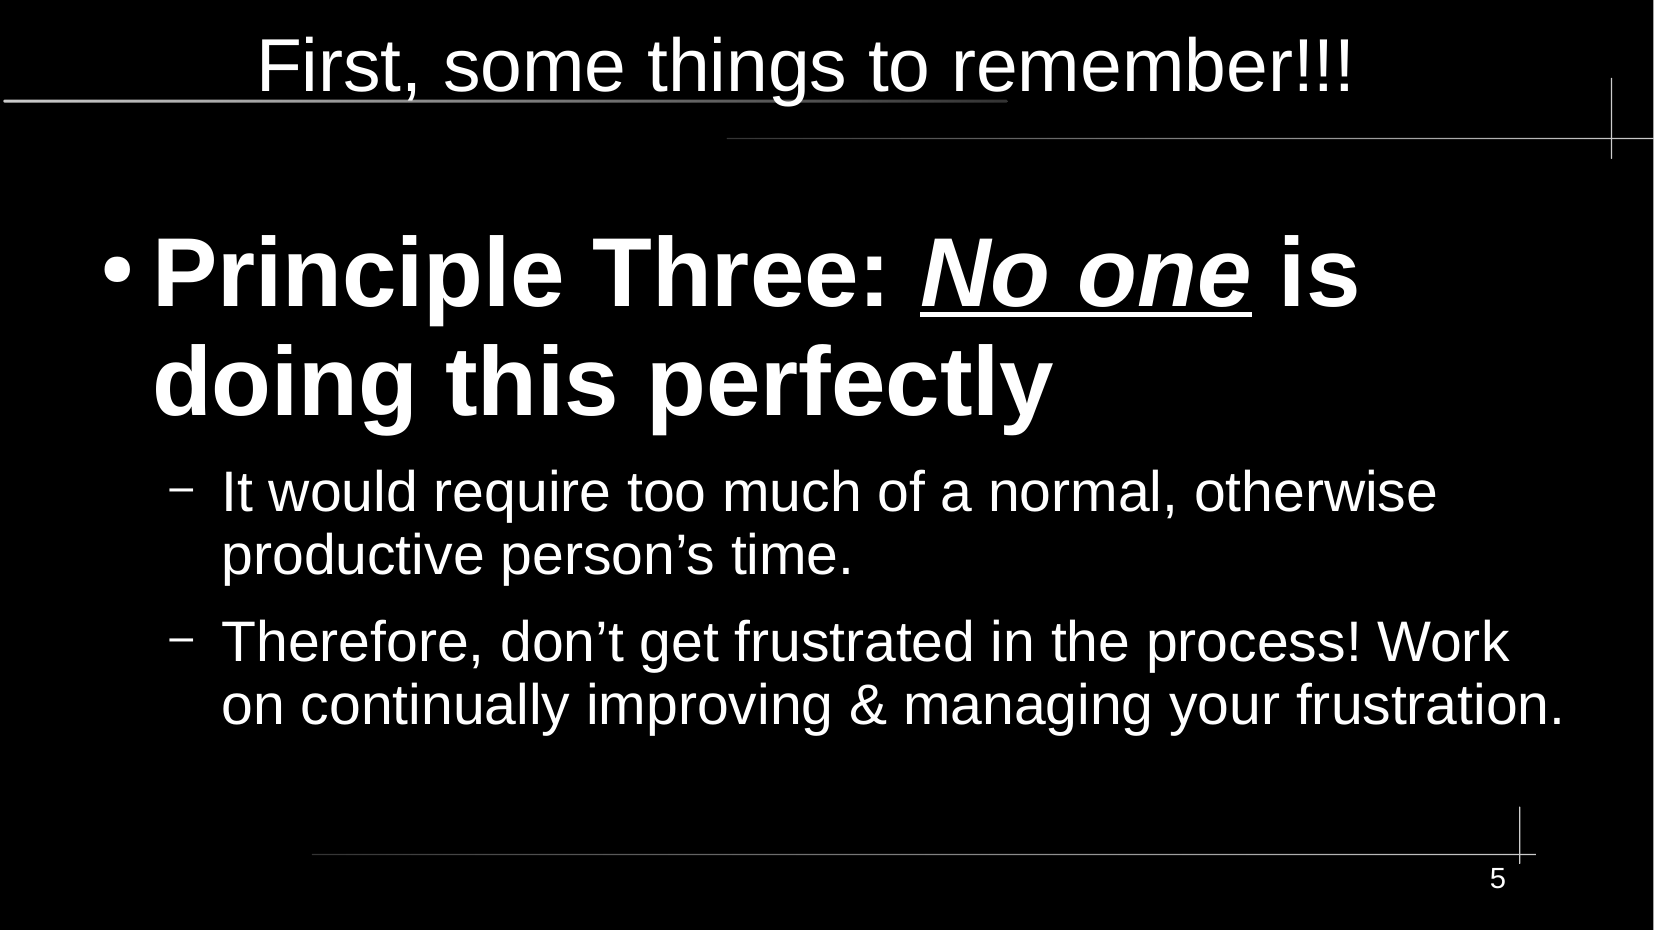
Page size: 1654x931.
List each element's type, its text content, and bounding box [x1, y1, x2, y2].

title First, some things to remember!!! [23, 11, 1589, 119]
list Principle Three: No one is doing this perfectly It would require too much of a normal, otherwise productive person’s time. Therefore, don’t get frustrated in the process! Work on continually improving & managing your frustration. [82, 217, 1571, 758]
